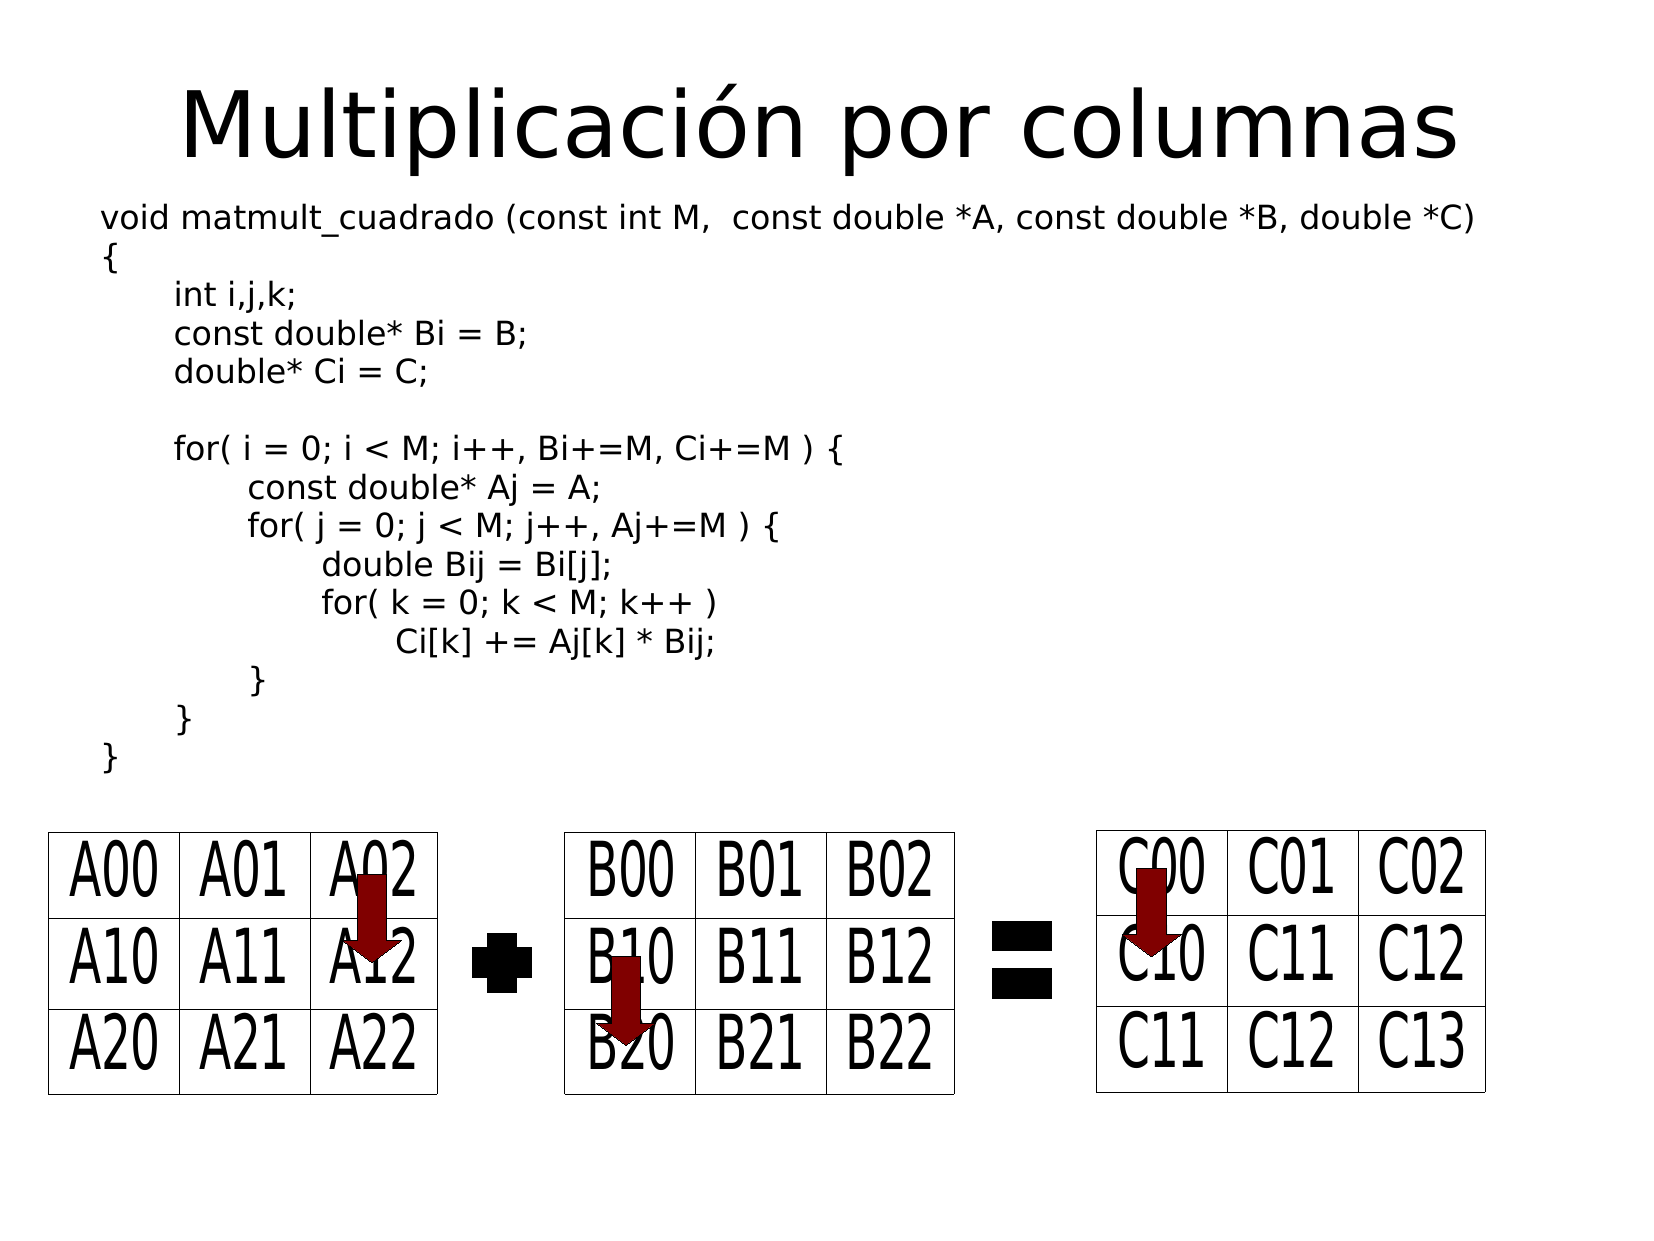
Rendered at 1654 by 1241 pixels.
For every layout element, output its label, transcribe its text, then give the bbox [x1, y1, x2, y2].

chart [561, 1034, 960, 1101]
text_box [596, 956, 656, 1046]
text_box [1122, 868, 1182, 957]
text_box [342, 874, 402, 963]
chart [1092, 1034, 1491, 1099]
text_box void matmult_cuadrado (const int M, const double *A, const double *B, double *C) { int i,j,k; const double* Bi = B; double* Ci = C; for( i = 0; i < M; i++, Bi+=M, Ci+=M ) { const double* Aj = A; for( j = 0; j < M; j++, Aj+=M ) { double Bij = Bi[j]; for( k = 0; k < M; k++ ) Ci[k] += Aj[k] * Bij; } } } [84, 191, 1595, 1034]
title Multiplicación por columnas [76, 29, 1565, 222]
chart [44, 826, 443, 1101]
